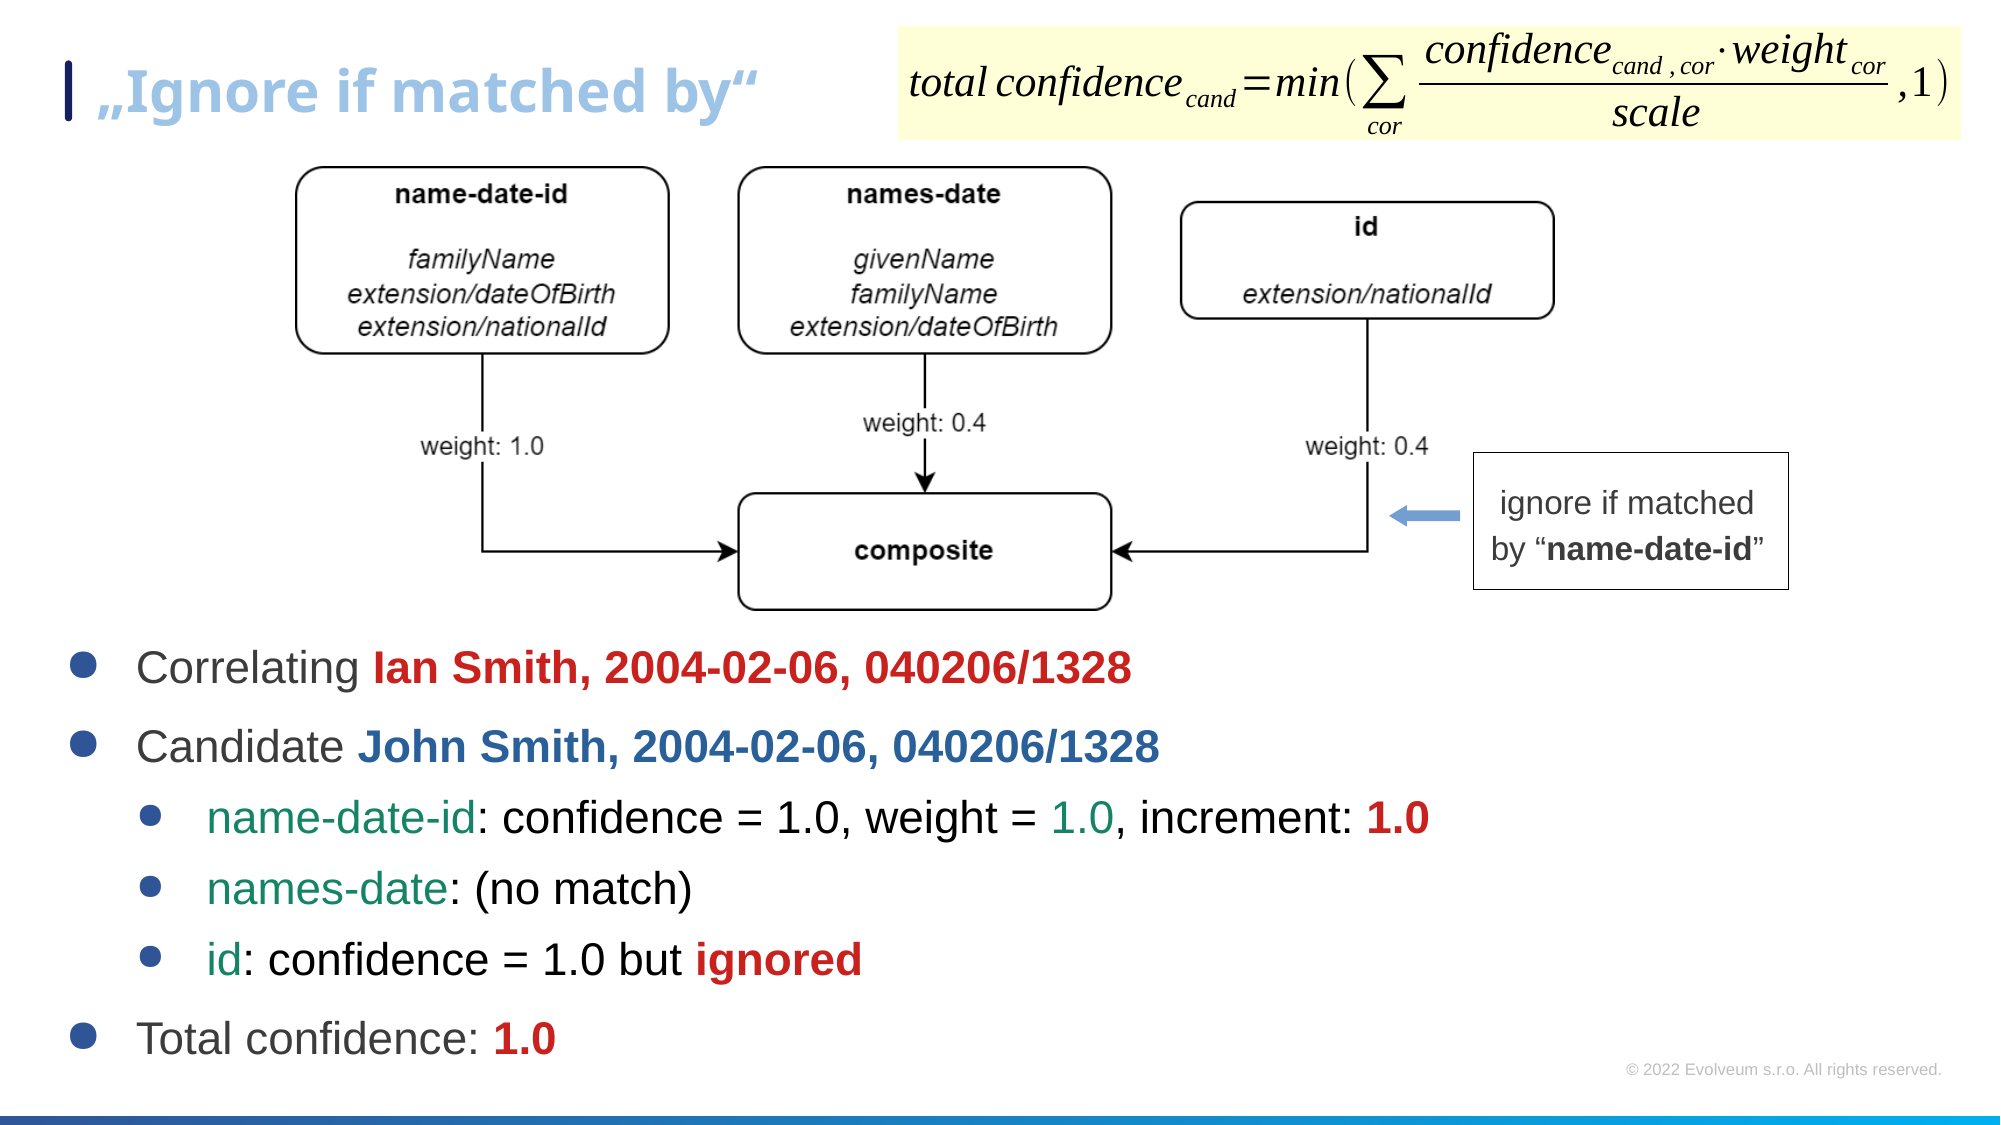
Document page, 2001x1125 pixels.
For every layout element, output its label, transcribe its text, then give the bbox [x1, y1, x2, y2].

chart [897, 25, 1961, 141]
picture [295, 166, 1555, 611]
list Correlating Ian Smith, 2004-02-06, 040206/1328 Candidate John Smith, 2004-02-06, 040206/1328 name-date-id: confidence = 1.0, weight = 1.0, increment: 1.0 names-date: (no match) id: confidence = 1.0 but ignored Total confidence: 1.0 [50, 634, 1881, 1125]
text_box ignore if matched by “name-date-id” [1473, 452, 1789, 590]
title „Ignore if matched by“ [96, 47, 897, 133]
text_box [1389, 505, 1461, 527]
